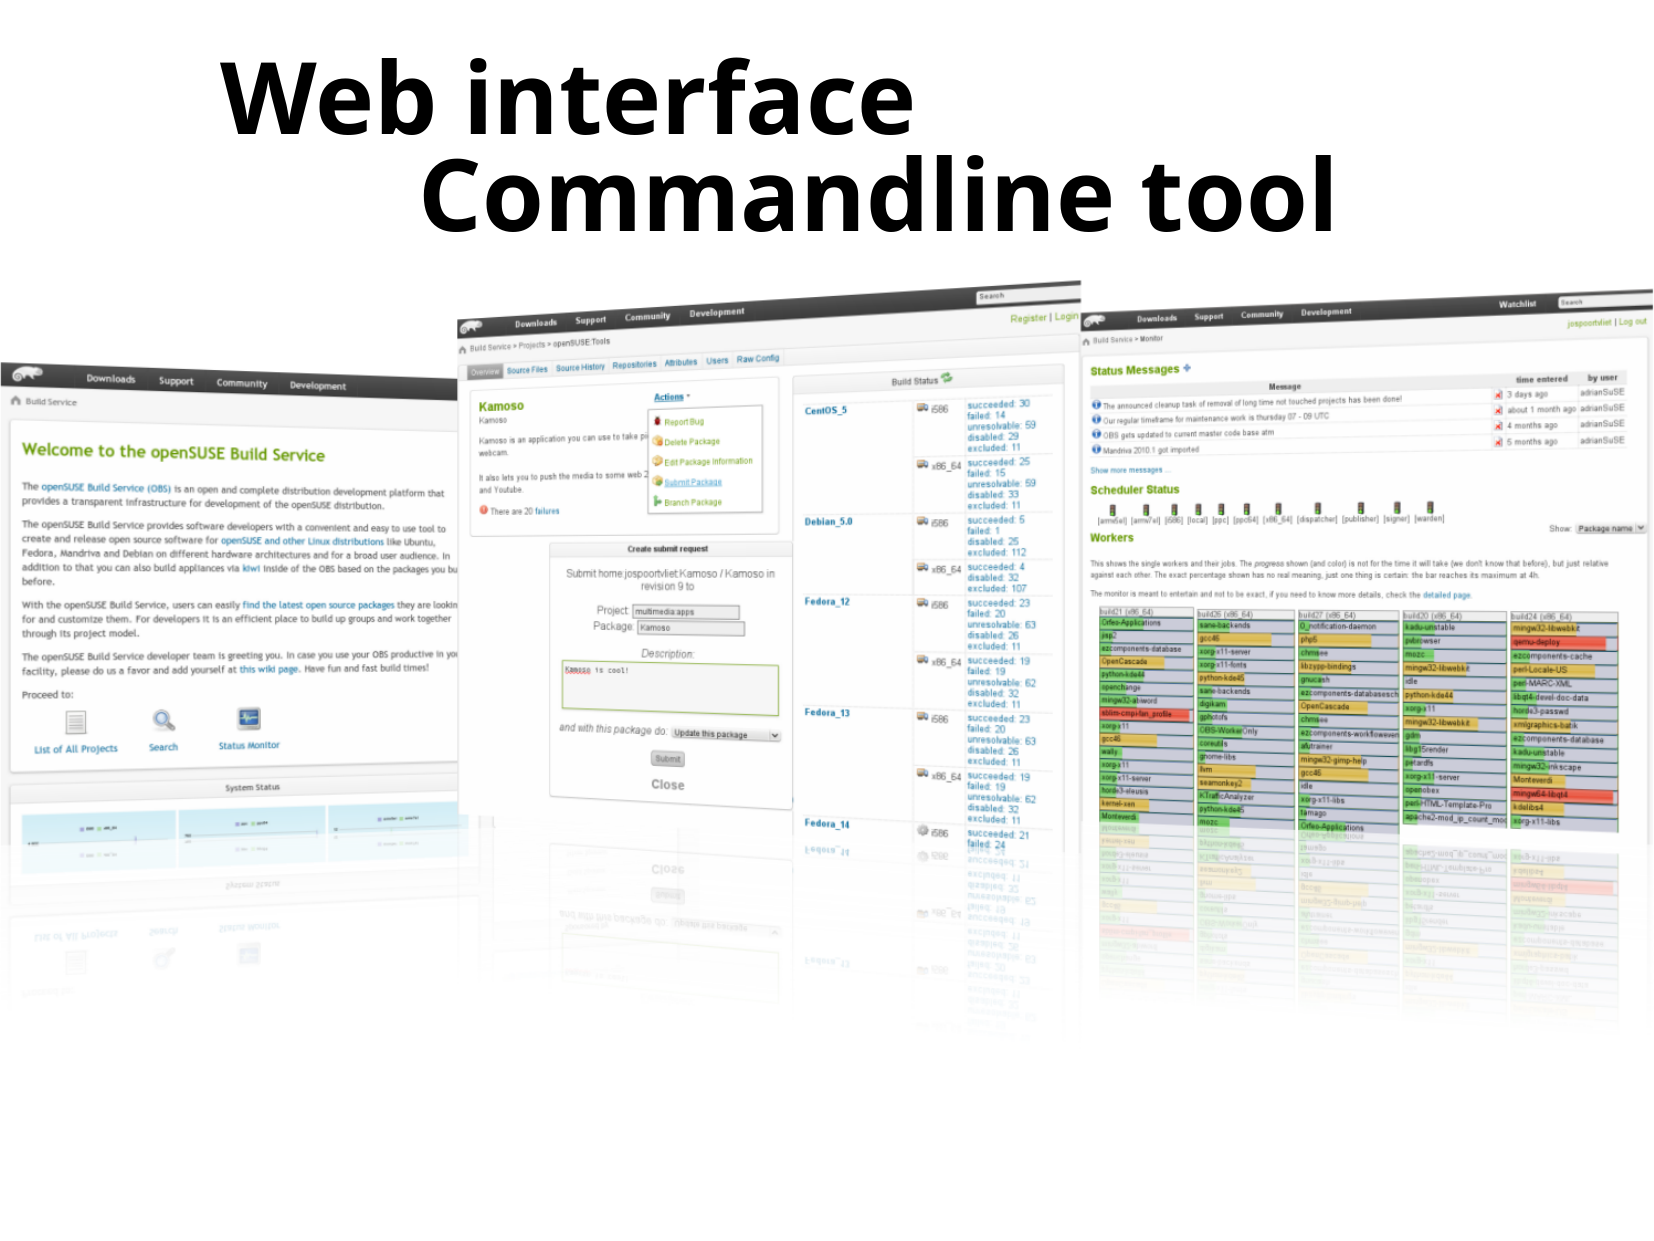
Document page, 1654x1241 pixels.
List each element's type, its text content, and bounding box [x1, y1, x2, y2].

text_box Commandline tool [379, 117, 1380, 269]
picture [0, 275, 1654, 1049]
text_box Web interface [68, 20, 1070, 172]
